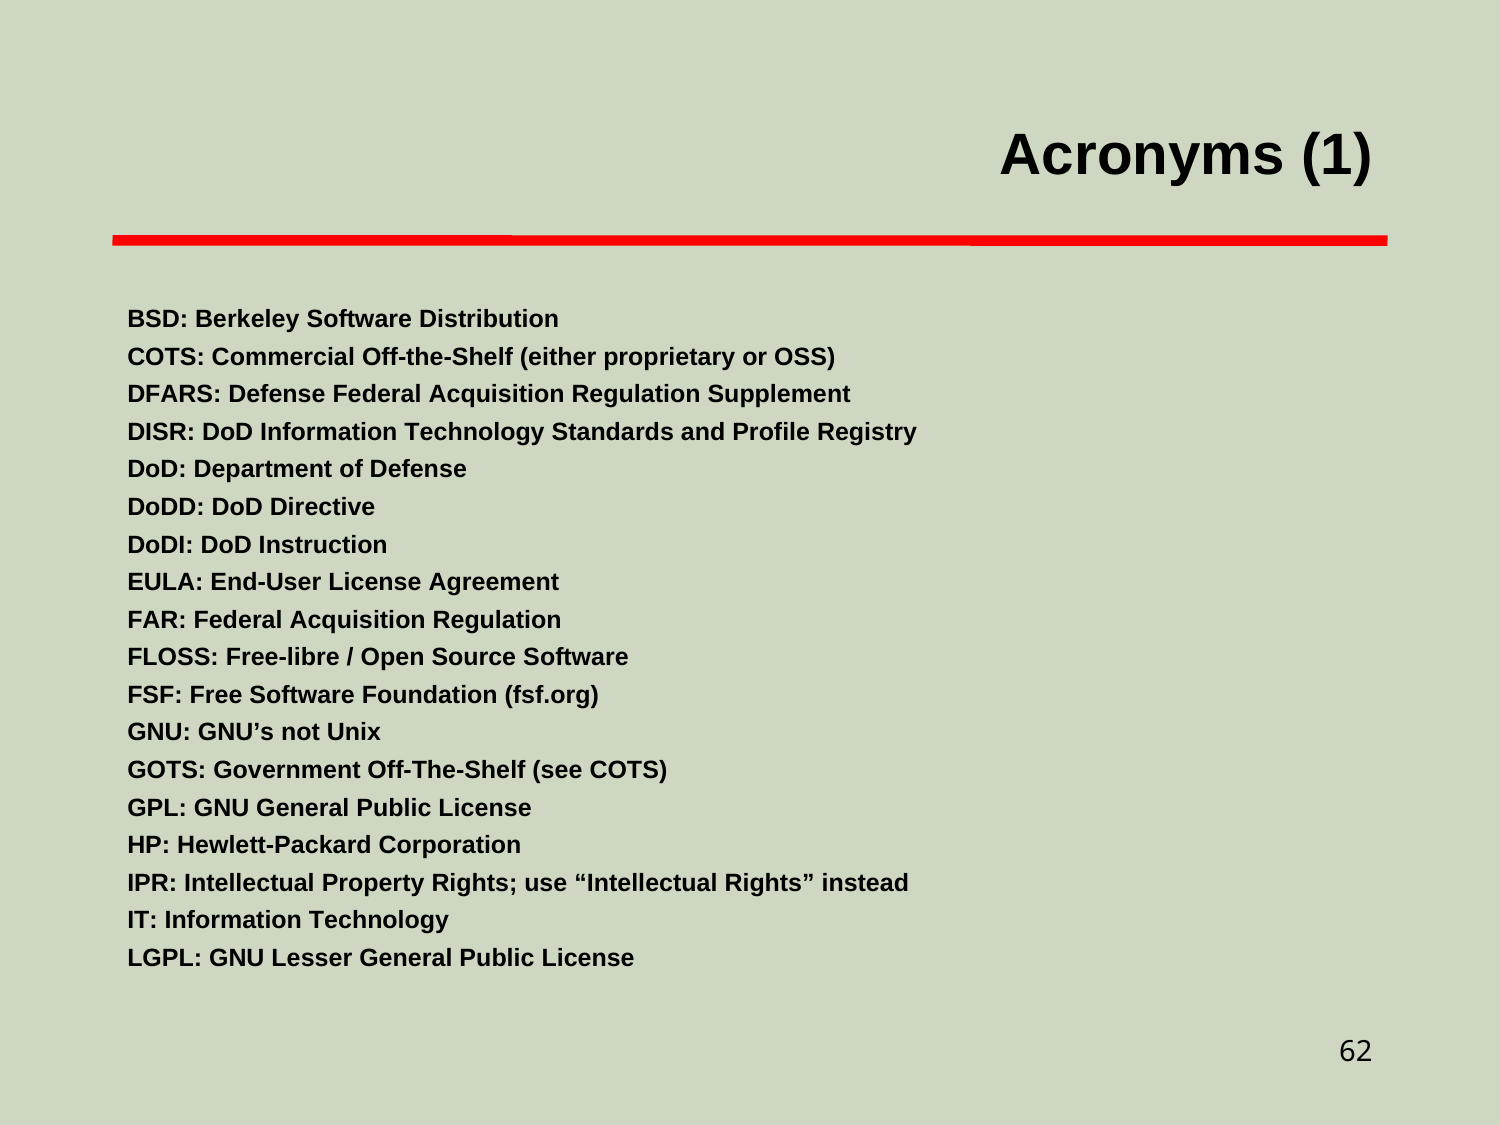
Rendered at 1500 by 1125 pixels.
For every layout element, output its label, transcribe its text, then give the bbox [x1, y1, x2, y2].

list BSD: Berkeley Software Distribution COTS: Commercial Off-the-Shelf (either proprietary or OSS) DFARS: Defense Federal Acquisition Regulation Supplement DISR: DoD Information Technology Standards and Profile Registry DoD: Department of Defense DoDD: DoD Directive DoDI: DoD Instruction EULA: End-User License Agreement FAR: Federal Acquisition Regulation FLOSS: Free-libre / Open Source Software FSF: Free Software Foundation (fsf.org) GNU: GNU’s not Unix GOTS: Government Off-The-Shelf (see COTS) GPL: GNU General Public License HP: Hewlett-Packard Corporation IPR: Intellectual Property Rights; use “Intellectual Rights” instead IT: Information Technology LGPL: GNU Lesser General Public License [112, 299, 1388, 1000]
title Acronyms (1)‏ [337, 85, 1388, 224]
